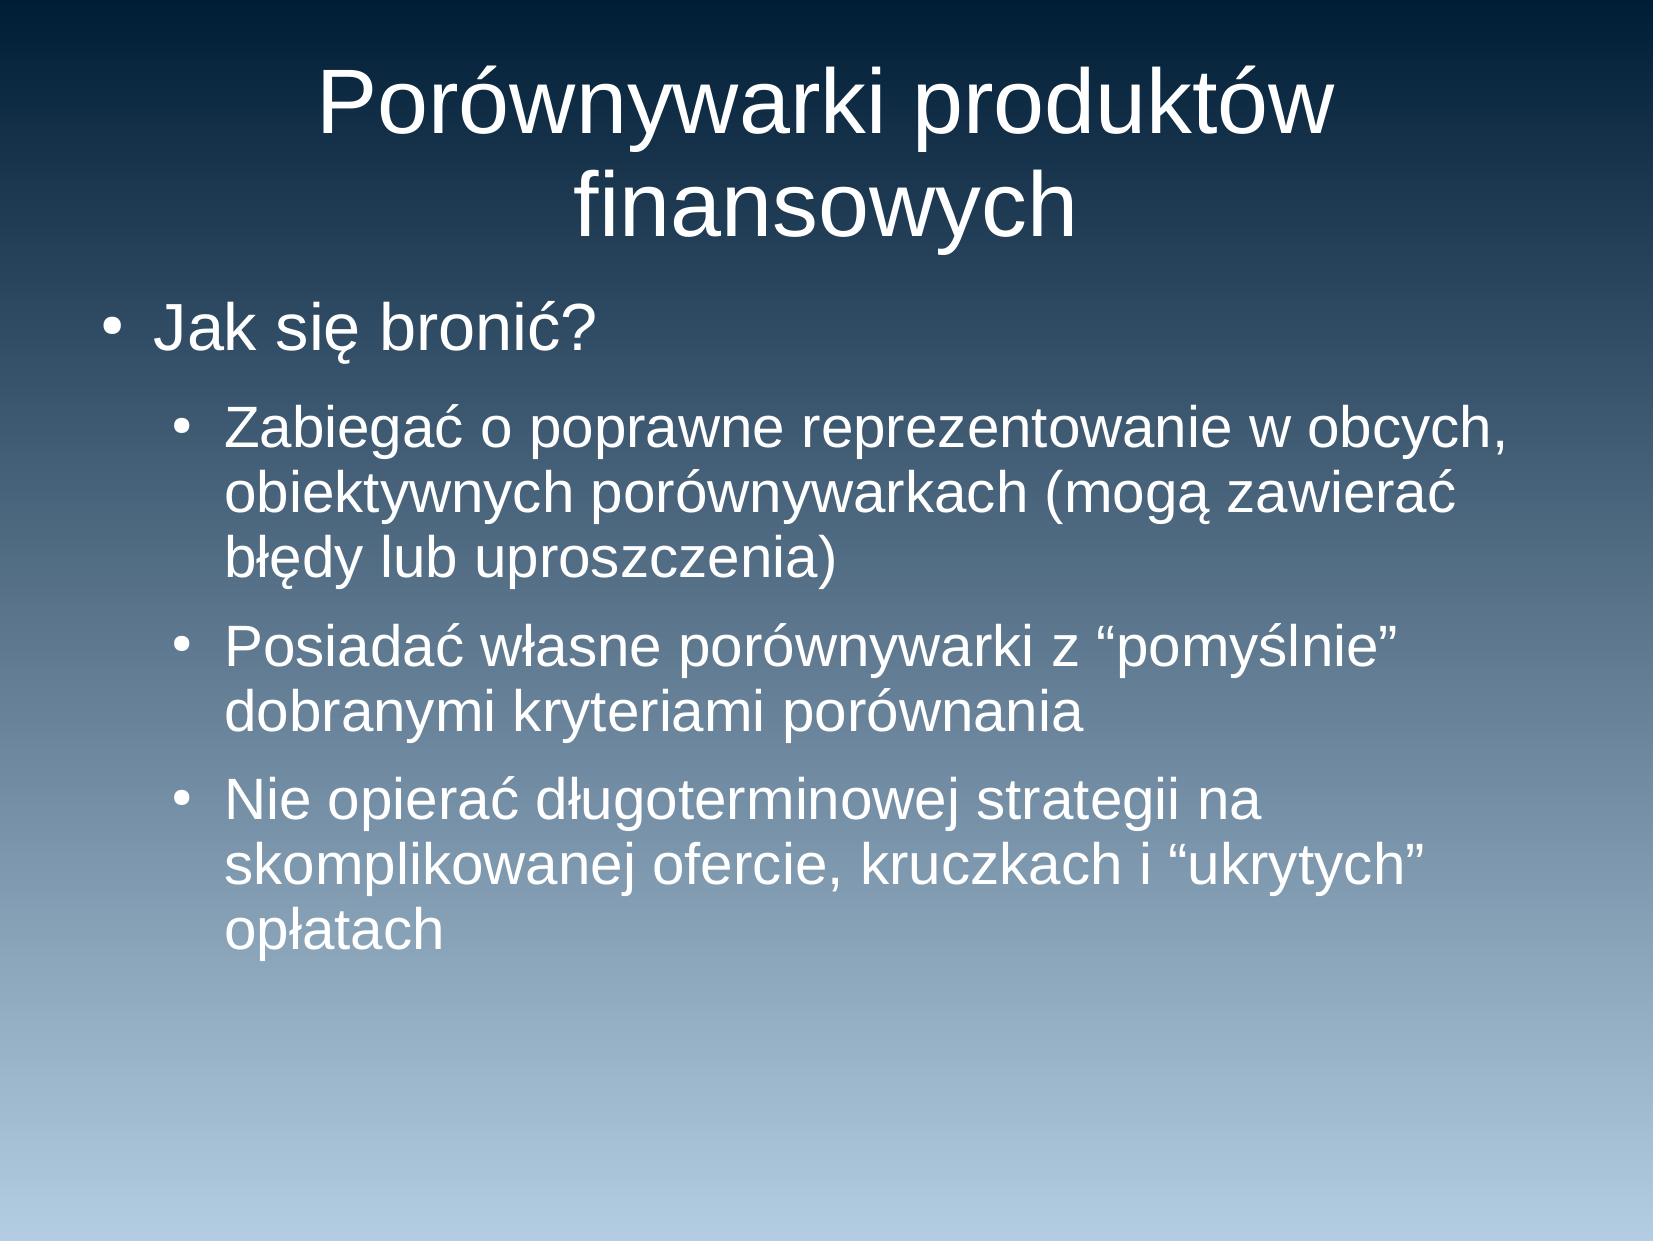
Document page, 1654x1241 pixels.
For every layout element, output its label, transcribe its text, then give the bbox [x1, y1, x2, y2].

list Jak się bronić? Zabiegać o poprawne reprezentowanie w obcych, obiektywnych porównywarkach (mogą zawierać błędy lub uproszczenia) Posiadać własne porównywarki z “pomyślnie” dobranymi kryteriami porównania Nie opierać długoterminowej strategii na skomplikowanej ofercie, kruczkach i “ukrytych” opłatach [82, 290, 1571, 1109]
title Porównywarki produktów finansowych [82, 49, 1571, 257]
